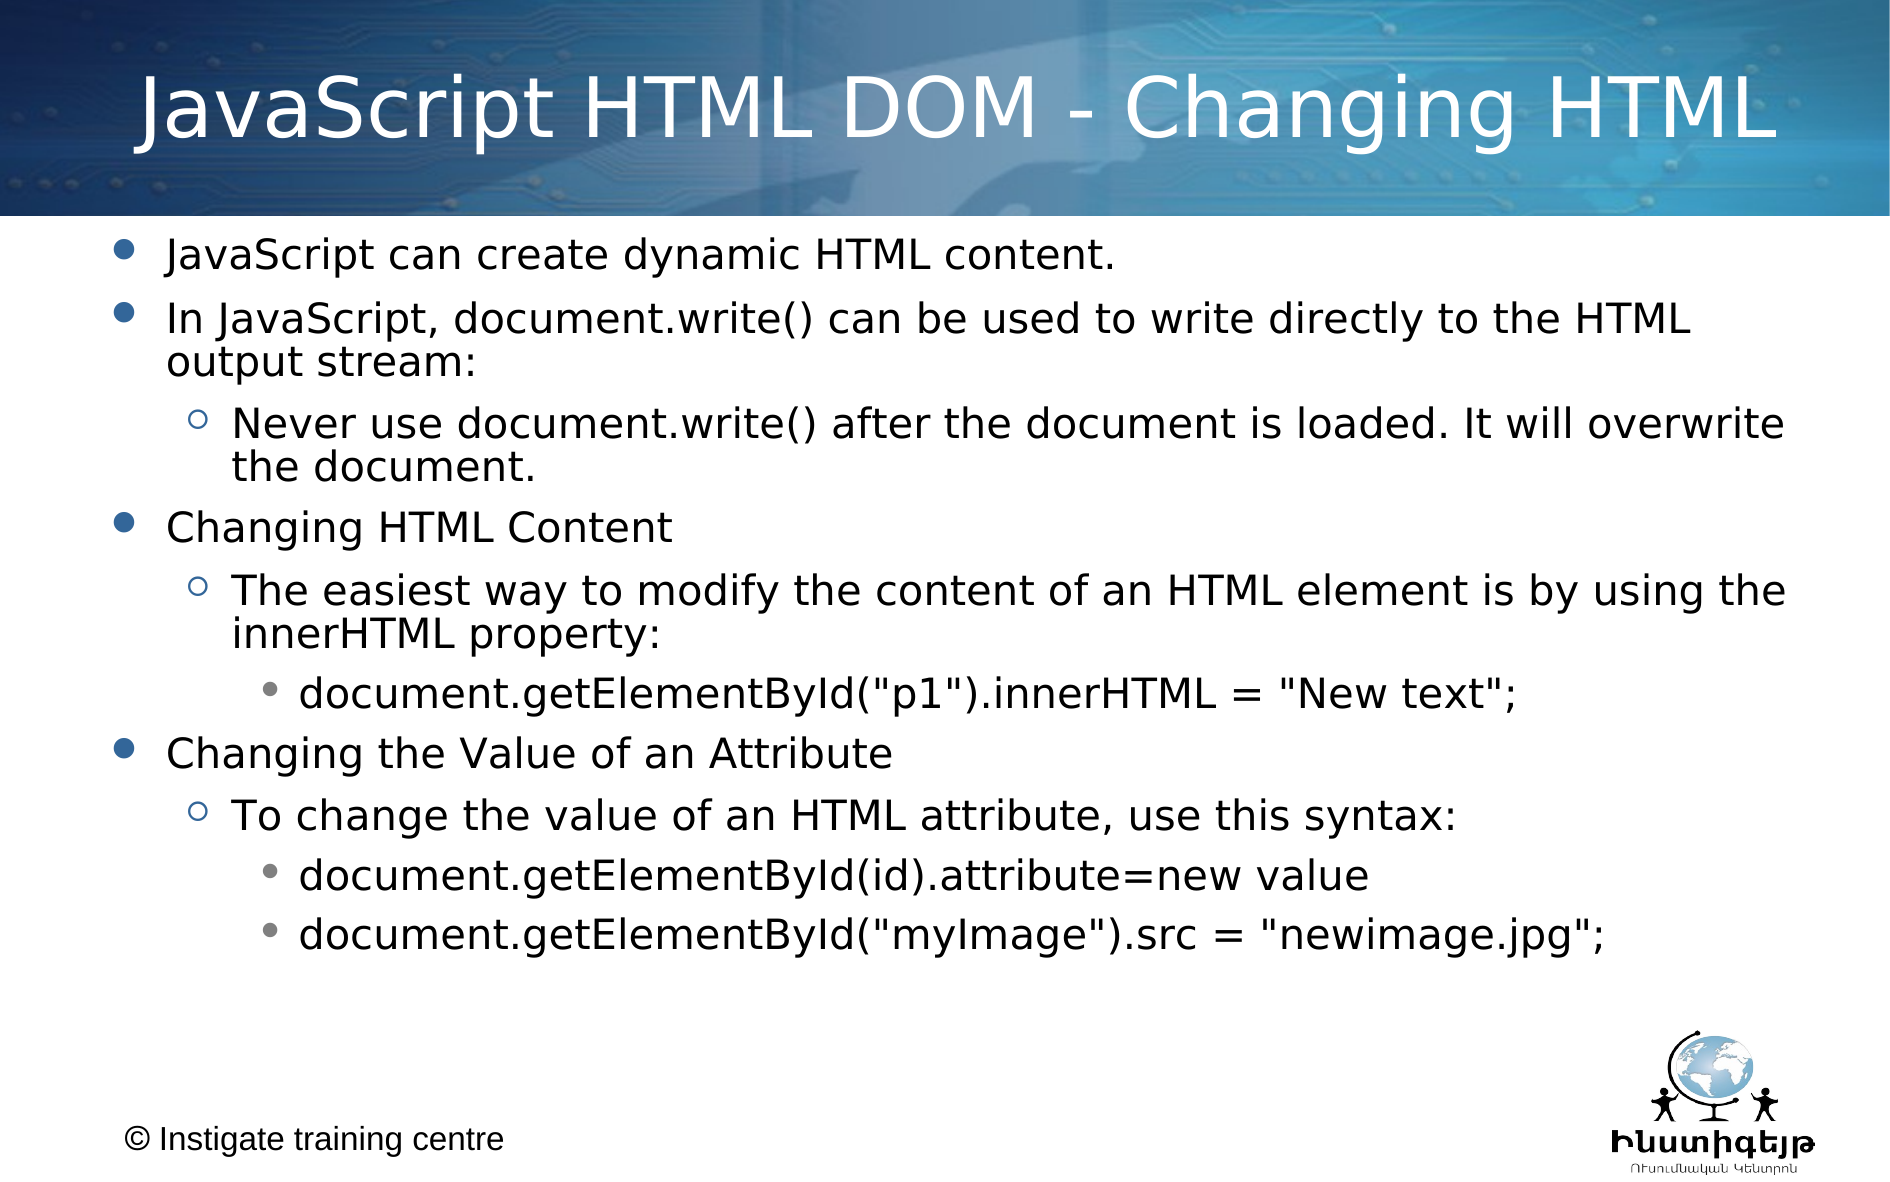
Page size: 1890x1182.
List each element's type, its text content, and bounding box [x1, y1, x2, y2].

list JavaScript can create dynamic HTML content. In JavaScript, document.write() can be used to write directly to the HTML output stream: Never use document.write() after the document is loaded. It will overwrite the document. Changing HTML Content The easiest way to modify the content of an HTML element is by using the innerHTML property: document.getElementById("p1").innerHTML = "New text"; Changing the Value of an Attribute To change the value of an HTML attribute, use this syntax: document.getElementById(id).attribute=new value document.getElementById("myImage").src = "newimage.jpg"; [110, 235, 1801, 259]
picture [1612, 1030, 1815, 1175]
text_box JavaScript HTML DOM - Changing HTML [138, 82, 1801, 87]
picture [0, 0, 1890, 216]
